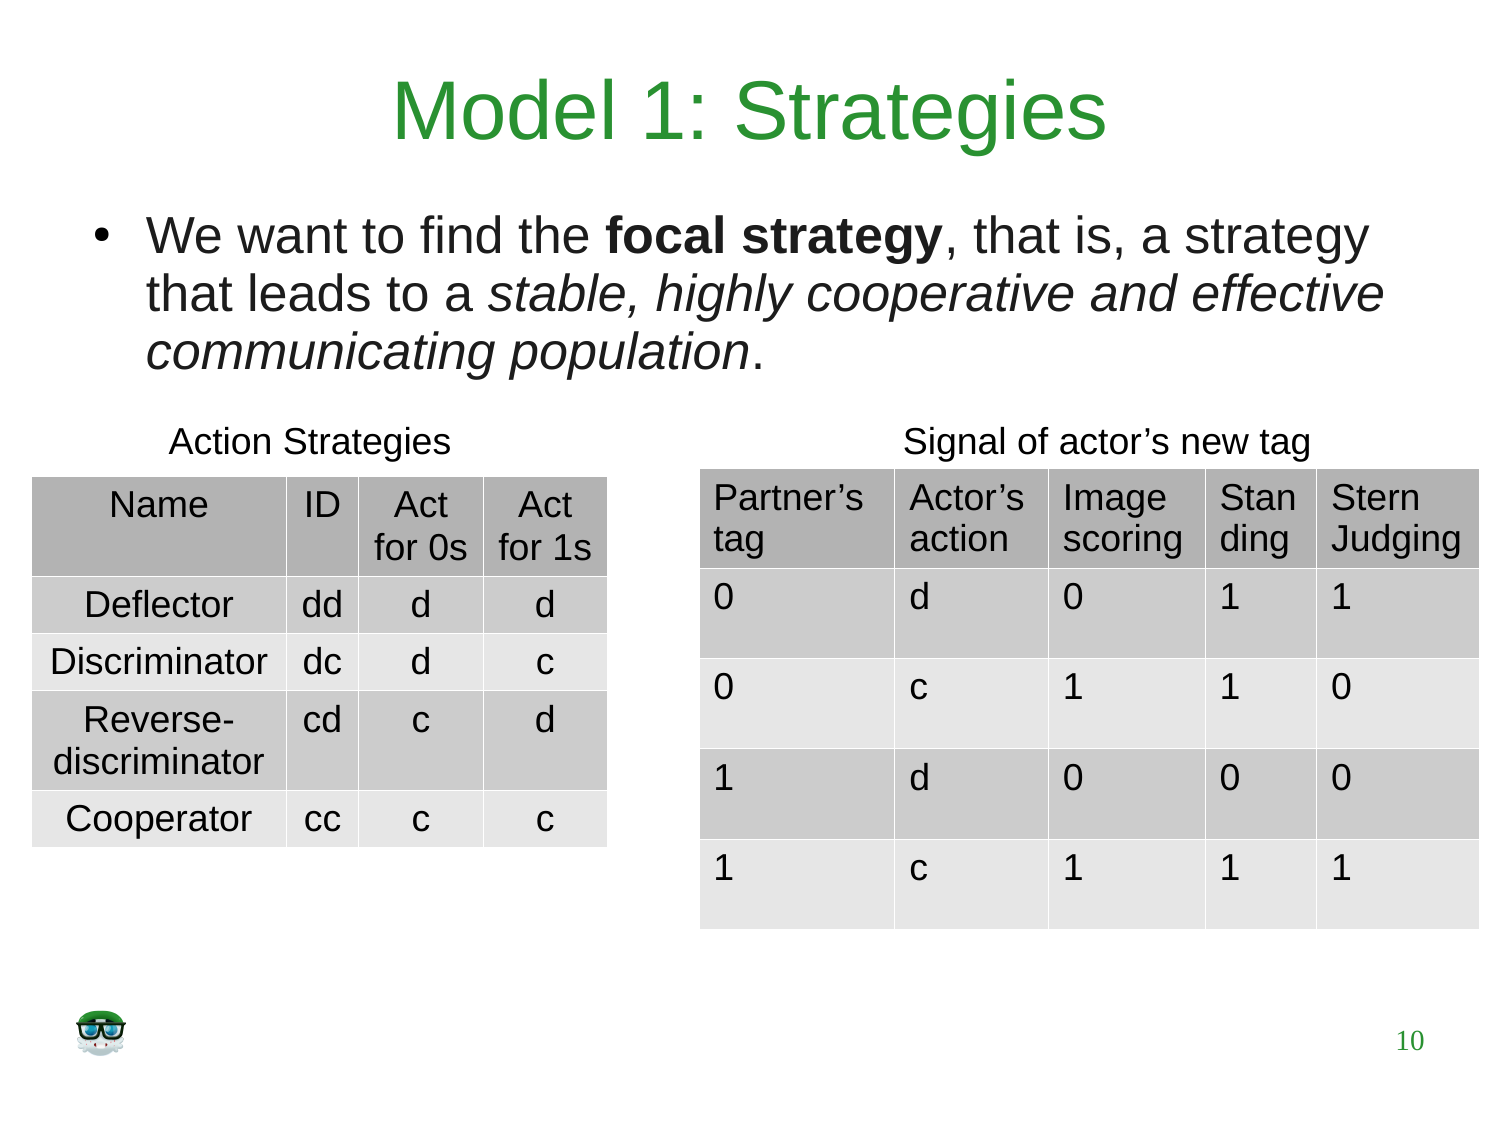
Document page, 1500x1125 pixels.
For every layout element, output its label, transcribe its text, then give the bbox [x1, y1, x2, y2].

table_cell 0 [1049, 749, 1205, 839]
table_header Act for 1s [484, 477, 607, 576]
table_cell 1 [700, 749, 894, 839]
table_cell Discriminator [32, 634, 286, 690]
table_cell 0 [1317, 659, 1479, 748]
table_header ID [287, 477, 358, 576]
table_header Partner’s tag [700, 469, 894, 568]
table_cell 1 [1206, 659, 1316, 748]
table_header Standing [1206, 471, 1316, 568]
table_cell d [895, 749, 1048, 839]
table_cell d [895, 569, 1048, 658]
table_cell Deflector [32, 577, 286, 633]
table_cell c [359, 691, 483, 790]
table_cell 0 [1206, 749, 1316, 839]
text_box Signal of actor’s new tag [885, 413, 1329, 471]
table_cell 1 [1049, 659, 1205, 748]
table_cell Reverse-discriminator [32, 691, 286, 790]
table_cell 1 [1049, 840, 1205, 929]
table_cell d [484, 691, 607, 790]
table_header Stern Judging [1317, 469, 1479, 568]
title Model 1: Strategies [75, 44, 1425, 178]
table_header Image scoring [1049, 471, 1205, 568]
table_cell c [895, 659, 1048, 748]
table_cell 0 [700, 659, 894, 748]
text_box Action Strategies [59, 413, 562, 471]
table_cell d [484, 577, 607, 633]
table_cell 1 [1317, 840, 1479, 929]
table_cell d [359, 634, 483, 690]
table_cell d [359, 577, 483, 633]
table_header Actor’s action [895, 471, 1048, 568]
table_cell 1 [700, 840, 894, 929]
table_cell c [484, 634, 607, 690]
table_cell cc [287, 791, 358, 847]
table_header Name [32, 477, 286, 576]
table_cell dd [287, 577, 358, 633]
table_cell 1 [1206, 840, 1316, 929]
table_cell cd [287, 691, 358, 790]
picture [75, 1008, 127, 1060]
list We want to find the focal strategy, that is, a strategy that leads to a stable, highly cooperative and effective communicating population. [75, 206, 1425, 384]
table_cell dc [287, 634, 358, 690]
table_cell c [359, 791, 483, 847]
table_cell 0 [700, 569, 894, 658]
table_cell 1 [1317, 569, 1479, 658]
table_cell c [895, 840, 1048, 929]
table_header Act for 0s [359, 477, 483, 576]
table_cell c [484, 791, 607, 847]
table_cell 0 [1317, 749, 1479, 839]
table_cell 1 [1206, 569, 1316, 658]
table_cell Cooperator [32, 791, 286, 847]
table_cell 0 [1049, 569, 1205, 658]
